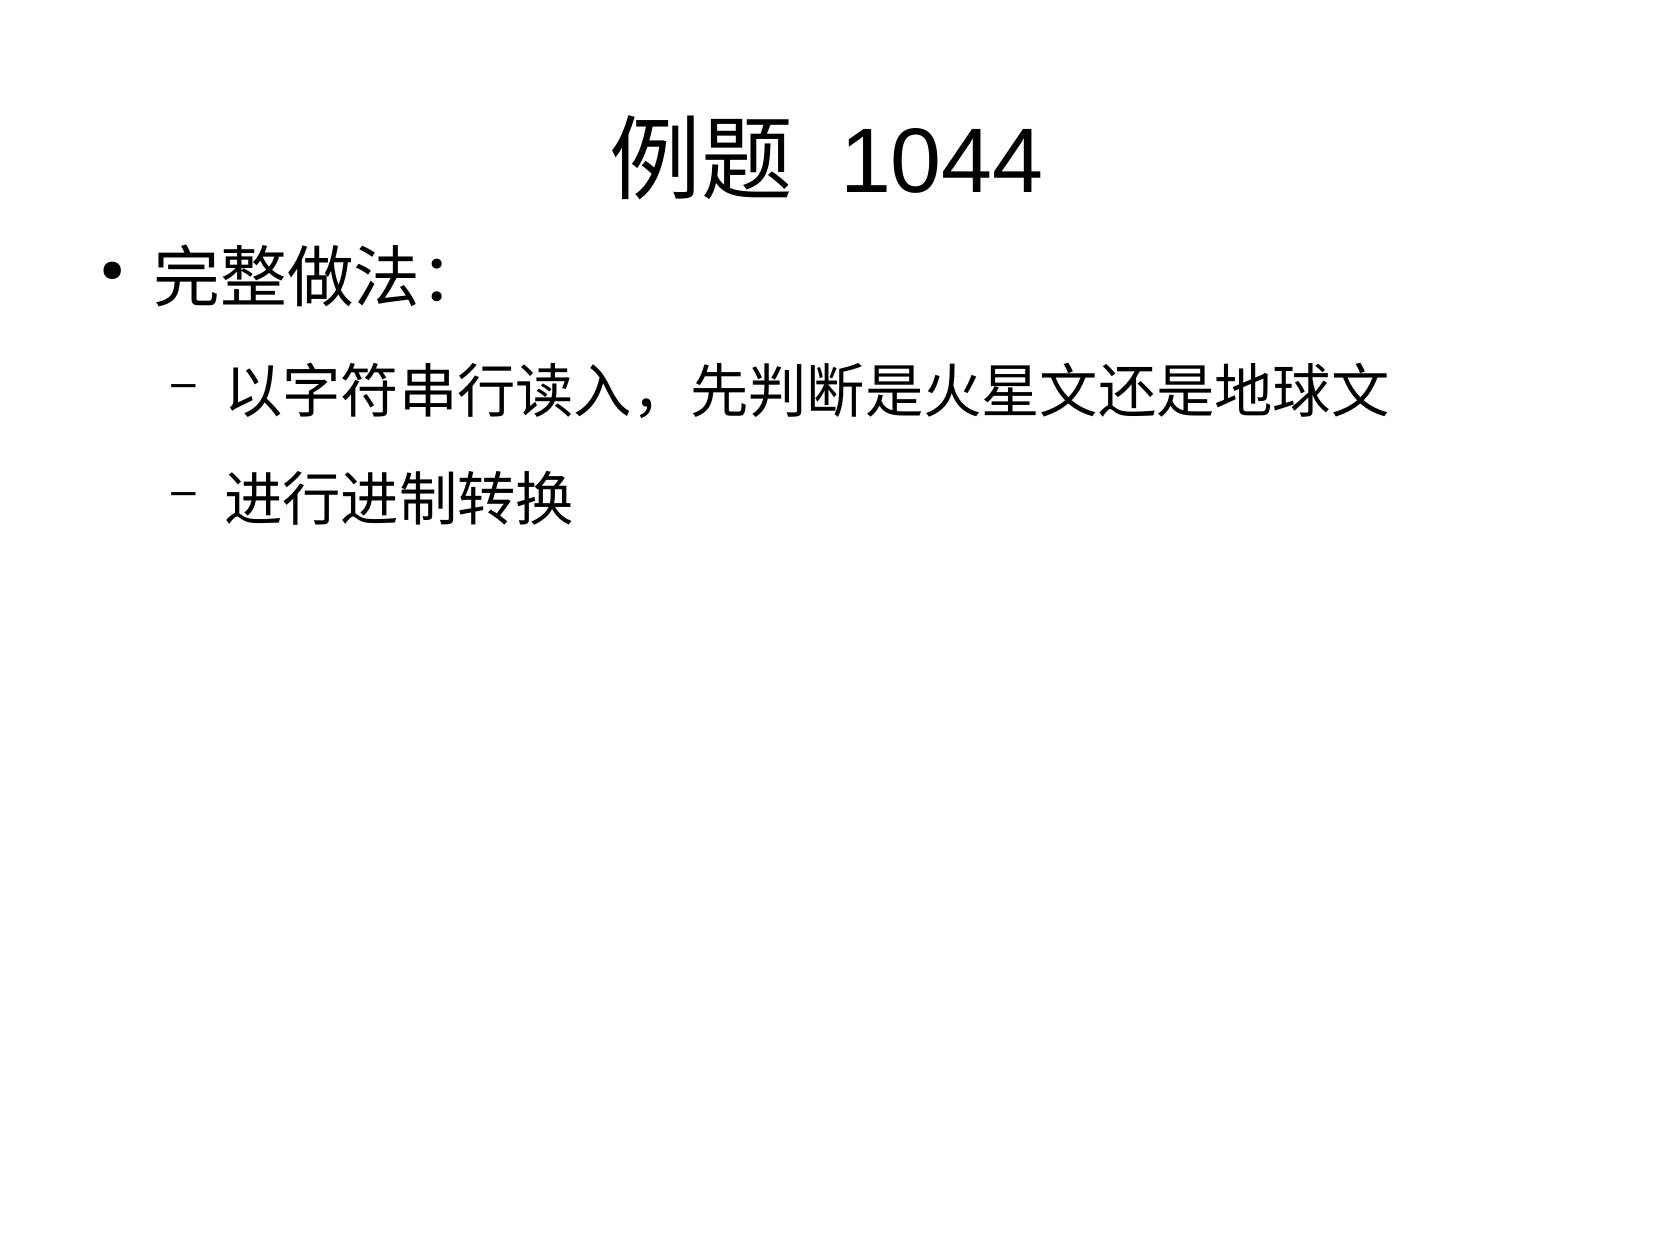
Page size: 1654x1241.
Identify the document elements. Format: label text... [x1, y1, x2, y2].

title 例题 1044 [82, 49, 1571, 224]
list 完整做法： 以字符串行读入，先判断是火星文还是地球文 进行进制转换 [82, 224, 1571, 1241]
